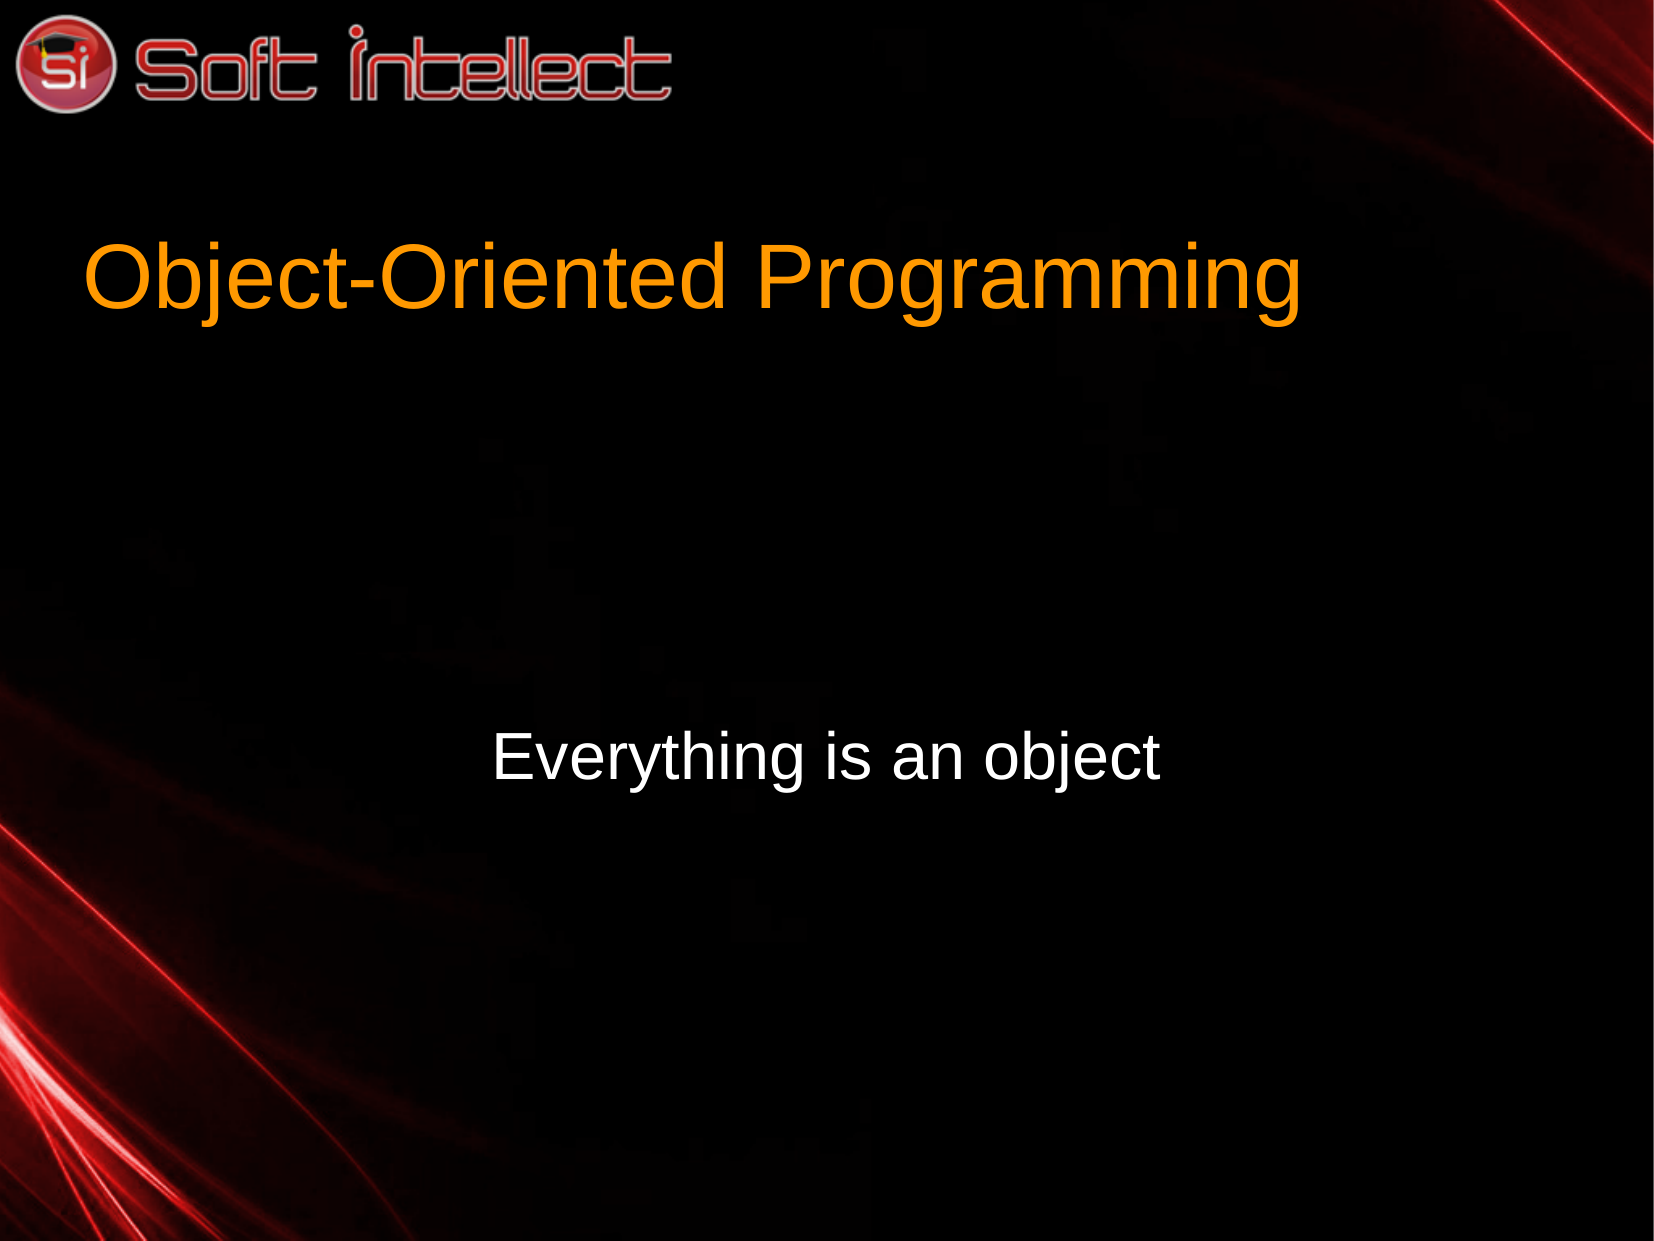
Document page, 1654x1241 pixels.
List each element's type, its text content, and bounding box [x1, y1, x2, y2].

picture [0, 0, 1654, 1241]
title Object-Oriented Programming [82, 173, 1571, 381]
subtitle Everything is an object [82, 396, 1571, 1116]
